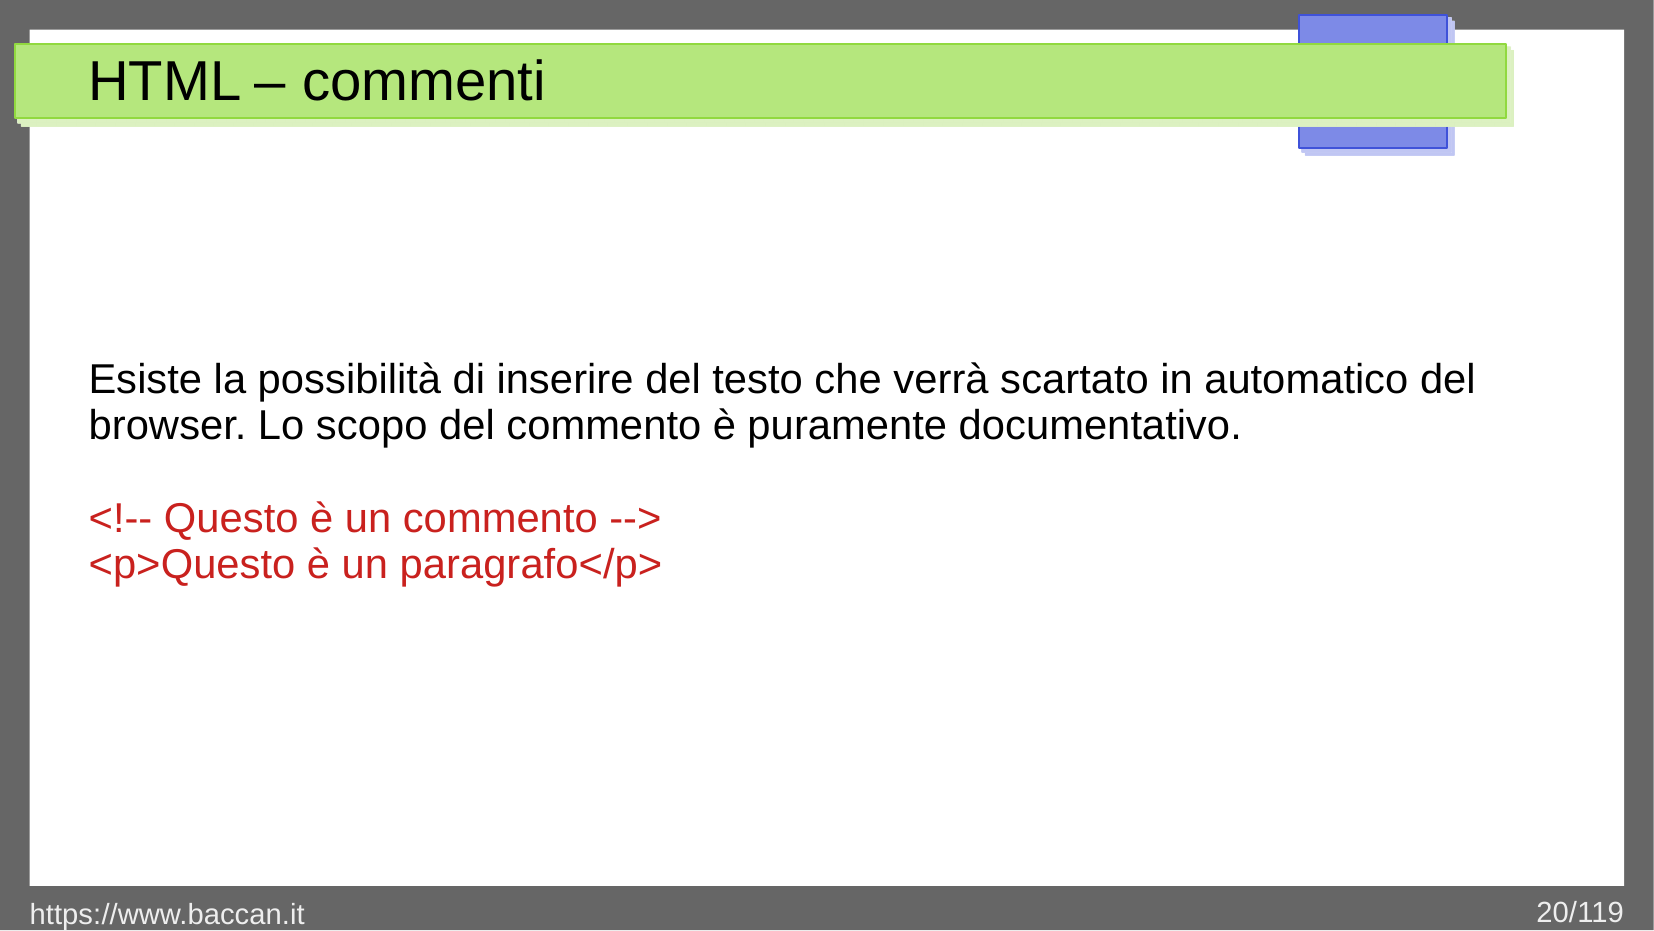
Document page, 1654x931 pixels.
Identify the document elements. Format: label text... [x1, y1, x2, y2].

title HTML – commenti [88, 44, 1506, 119]
text_box Esiste la possibilità di inserire del testo che verrà scartato in automatico del browser. Lo scopo del commento è puramente documentativo. <!-- Questo è un commento --> <p>Questo è un paragrafo</p> [88, 169, 1565, 821]
